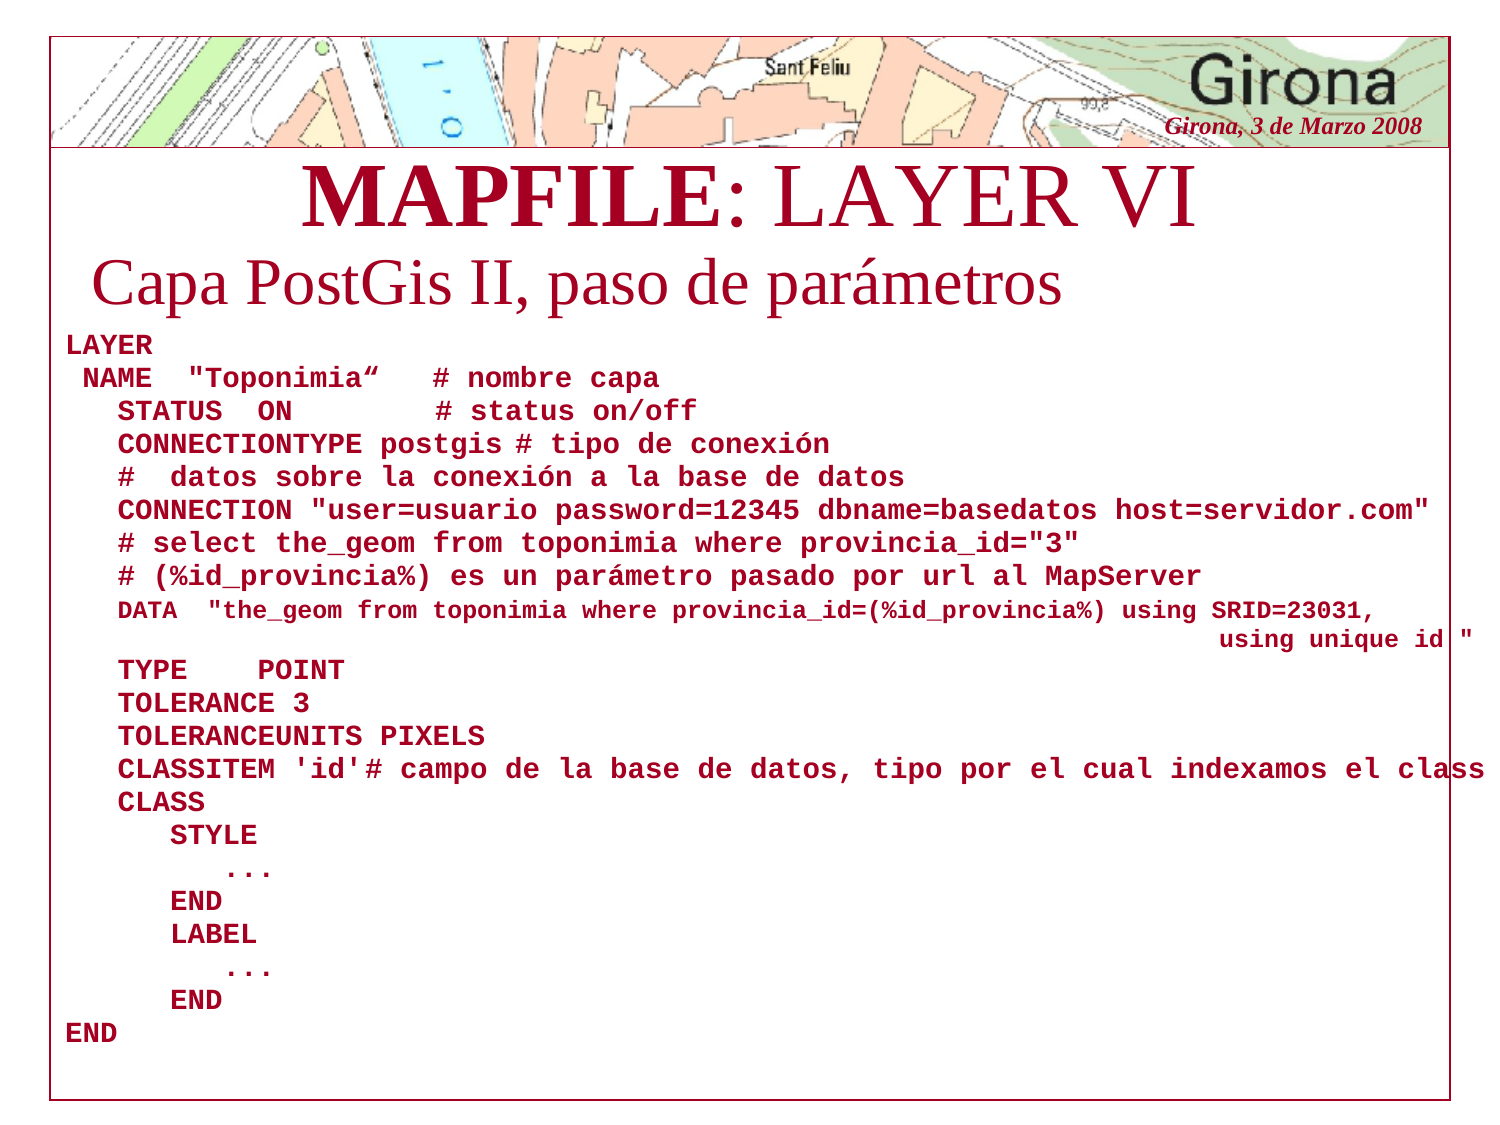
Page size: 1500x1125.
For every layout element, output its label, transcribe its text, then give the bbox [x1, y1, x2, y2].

picture [51, 37, 1448, 147]
list Capa PostGis II, paso de parámetros [76, 243, 1427, 322]
text_box MAPFILE: LAYER VI [76, 112, 1424, 278]
text_box LAYER NAME "Toponimia“ # nombre capa STATUS ON # status on/off CONNECTIONTYPE postgis # tipo de conexión # datos sobre la conexión a la base de datos CONNECTION "user=usuario password=12345 dbname=basedatos host=servidor.com" # select the_geom from toponimia where provincia_id="3" # (%id_provincia%) es un parámetro pasado por url al MapServer DATA "the_geom from toponimia where provincia_id=(%id_provincia%) using SRID=23031, using unique id " TYPE POINT TOLERANCE 3 TOLERANCEUNITS PIXELS CLASSITEM 'id' # campo de la base de datos, tipo por el cual indexamos el class CLASS STYLE ... END LABEL ... END END [50, 322, 1500, 1060]
